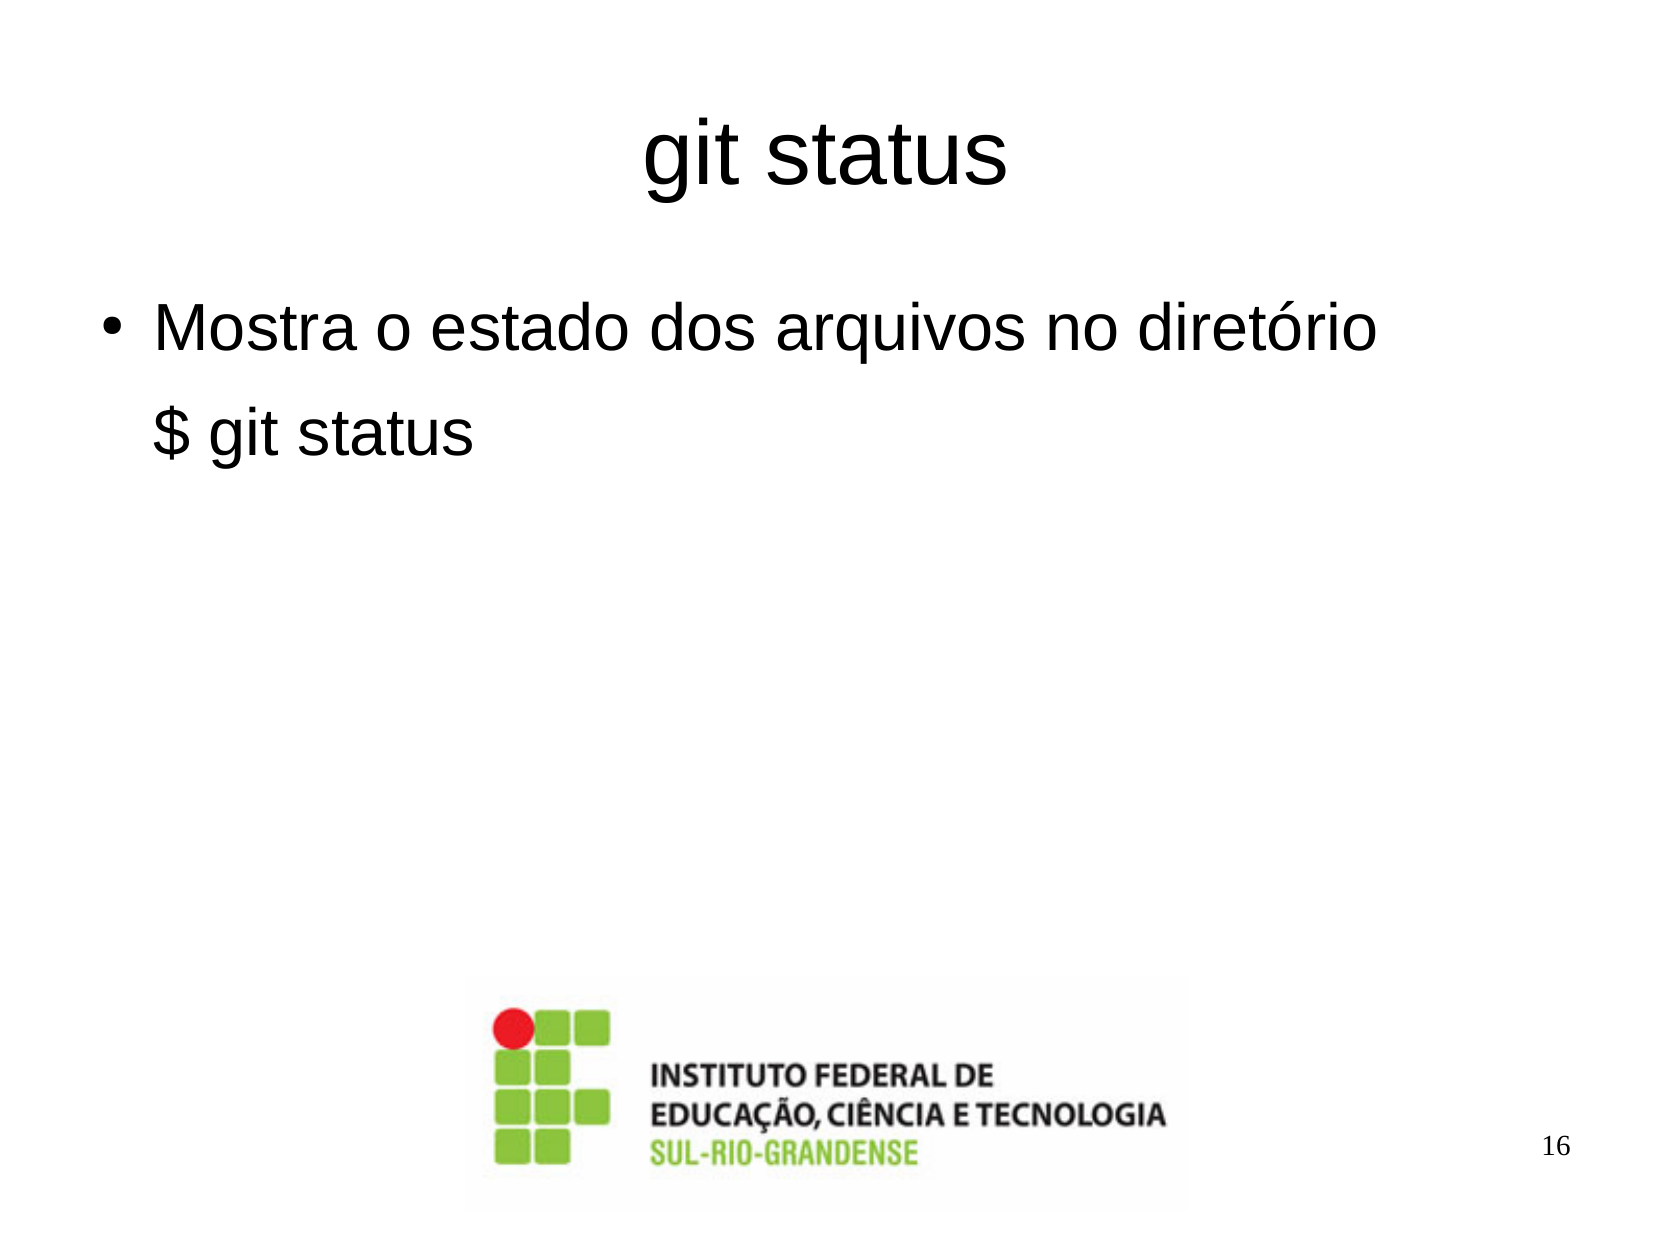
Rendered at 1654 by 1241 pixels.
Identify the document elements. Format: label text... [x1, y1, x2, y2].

picture [465, 1010, 1189, 1211]
title git status [82, 49, 1571, 257]
list Mostra o estado dos arquivos no diretório $ git status [82, 290, 1571, 1010]
